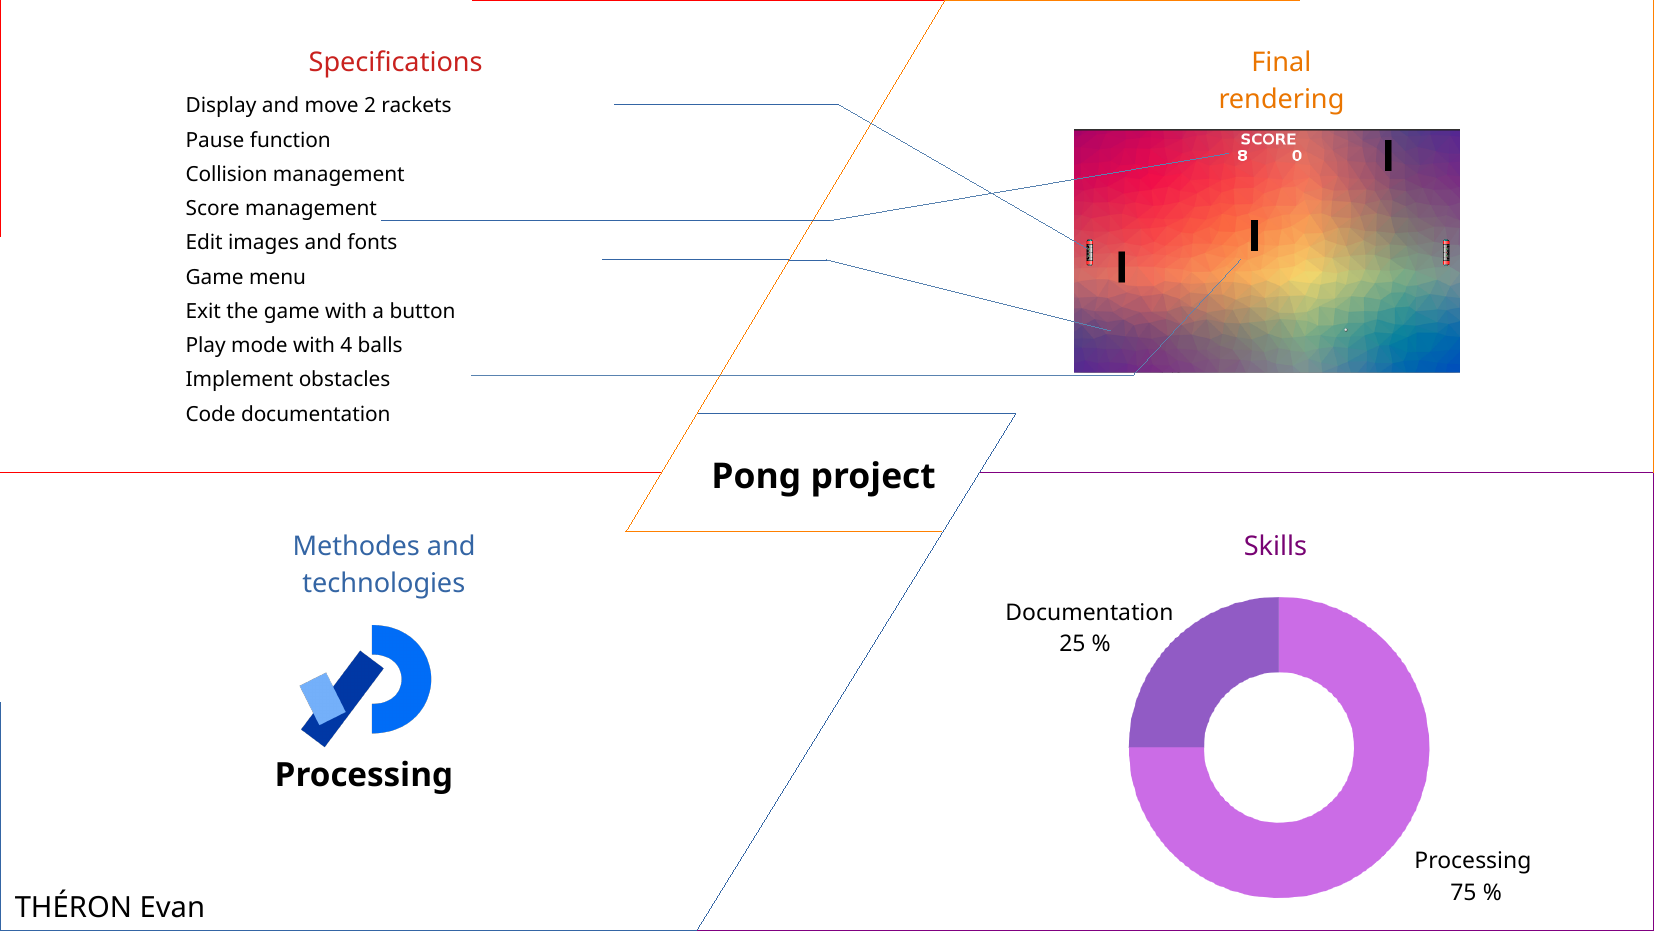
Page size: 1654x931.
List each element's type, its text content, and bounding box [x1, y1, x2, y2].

text_box Final rendering [1181, 35, 1382, 85]
text_box Specifications [248, 35, 544, 83]
text_box Skills [1169, 519, 1382, 569]
text_box Methodes and technologies [200, 519, 567, 569]
text_box Documentation 25 % [990, 588, 1192, 708]
text_box Pong project [692, 442, 956, 503]
picture [1074, 129, 1460, 373]
picture [1032, 568, 1495, 916]
picture [295, 617, 435, 744]
text_box Processing 75 % [1399, 836, 1601, 931]
text_box Display and move 2 rackets Pause function Collision management Score management Edit images and fonts Game menu Exit the game with a button Play mode with 4 balls Implement obstacles Code documentation [170, 83, 616, 475]
text_box THÉRON Evan [0, 878, 237, 931]
text_box Processing [259, 744, 469, 801]
